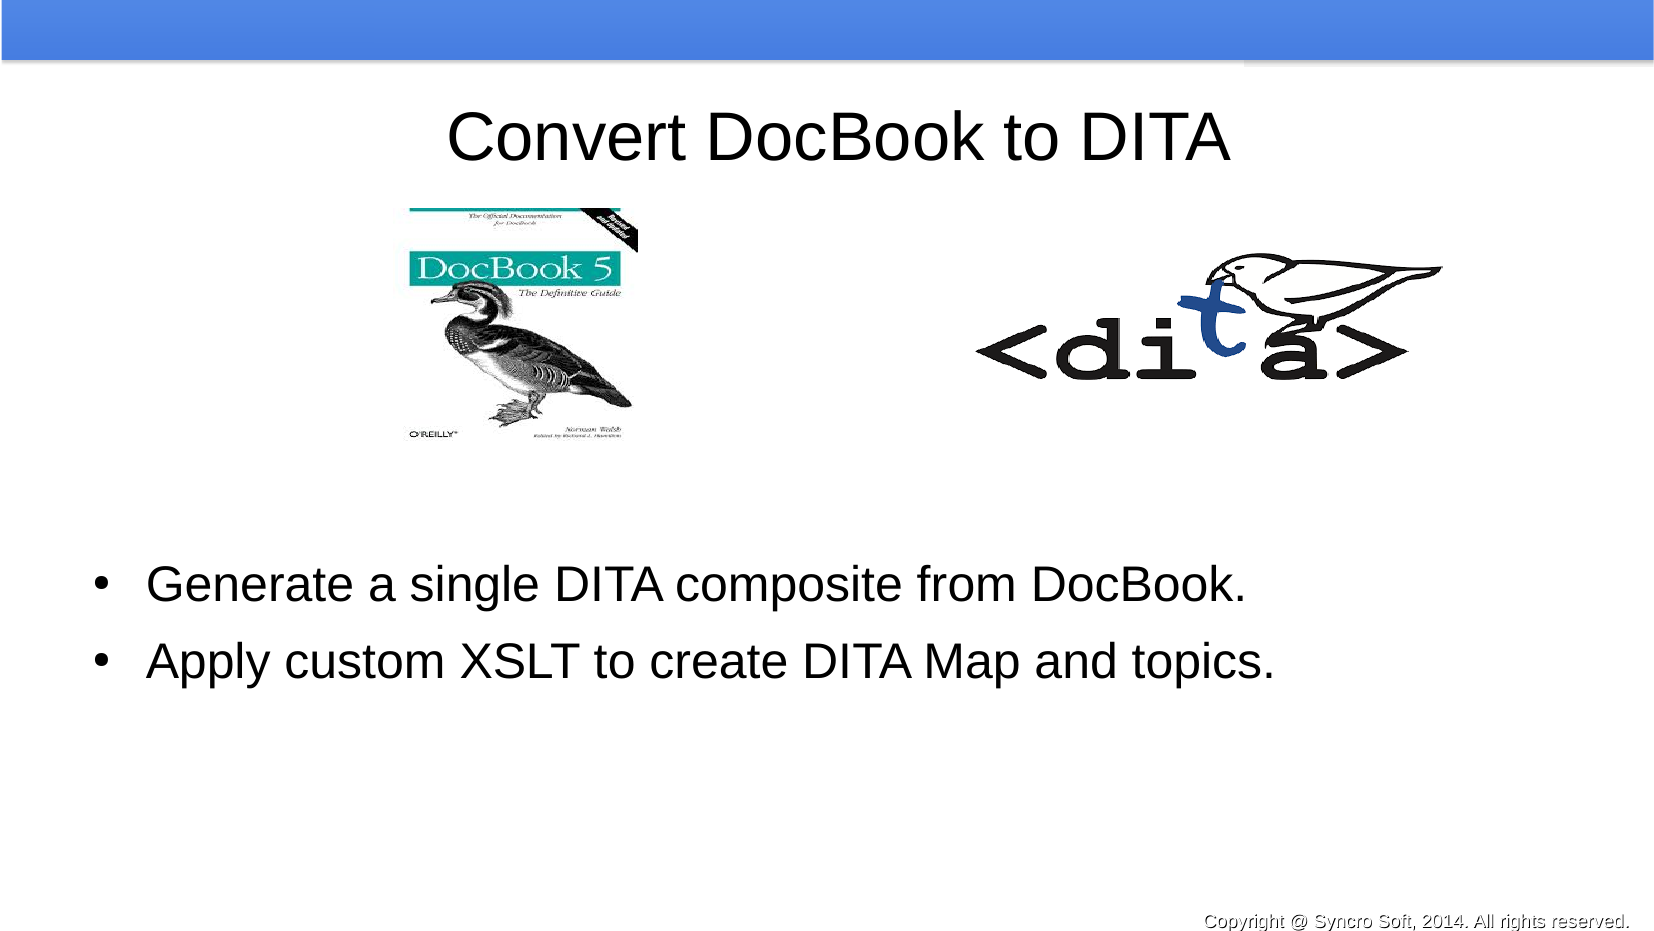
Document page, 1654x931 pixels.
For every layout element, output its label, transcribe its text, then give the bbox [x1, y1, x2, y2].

picture [1, 0, 1654, 67]
title Convert DocBook to DITA [82, 59, 1571, 215]
picture [393, 208, 638, 451]
picture [975, 253, 1443, 380]
list Generate a single DITA composite from DocBook. Apply custom XSLT to create DITA Map and topics. [75, 478, 1564, 931]
